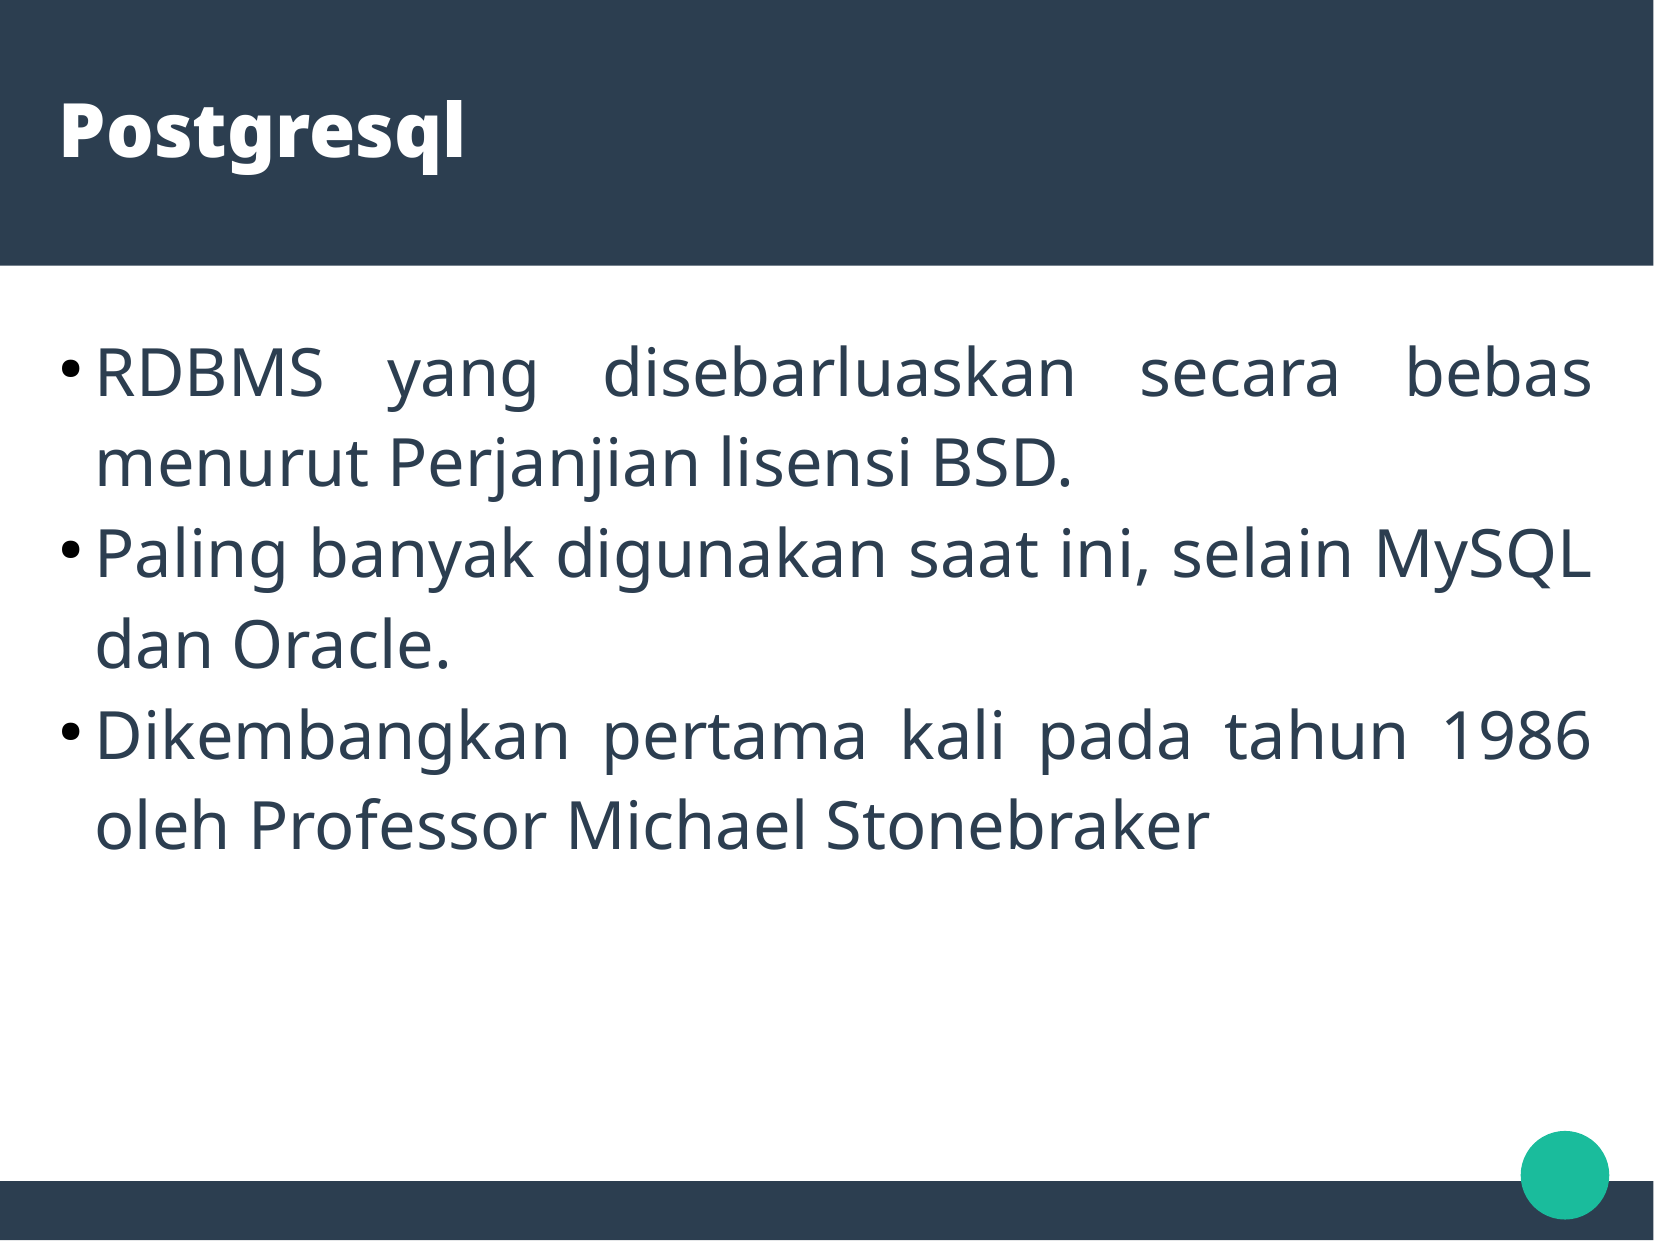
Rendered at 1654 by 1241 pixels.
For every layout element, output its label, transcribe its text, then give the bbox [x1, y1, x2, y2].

title Postgresql [59, 24, 1595, 232]
subtitle RDBMS yang disebarluaskan secara bebas menurut Perjanjian lisensi BSD. Paling banyak digunakan saat ini, selain MySQL dan Oracle. Dikembangkan pertama kali pada tahun 1986 oleh Professor Michael Stonebraker [59, 324, 1595, 1152]
